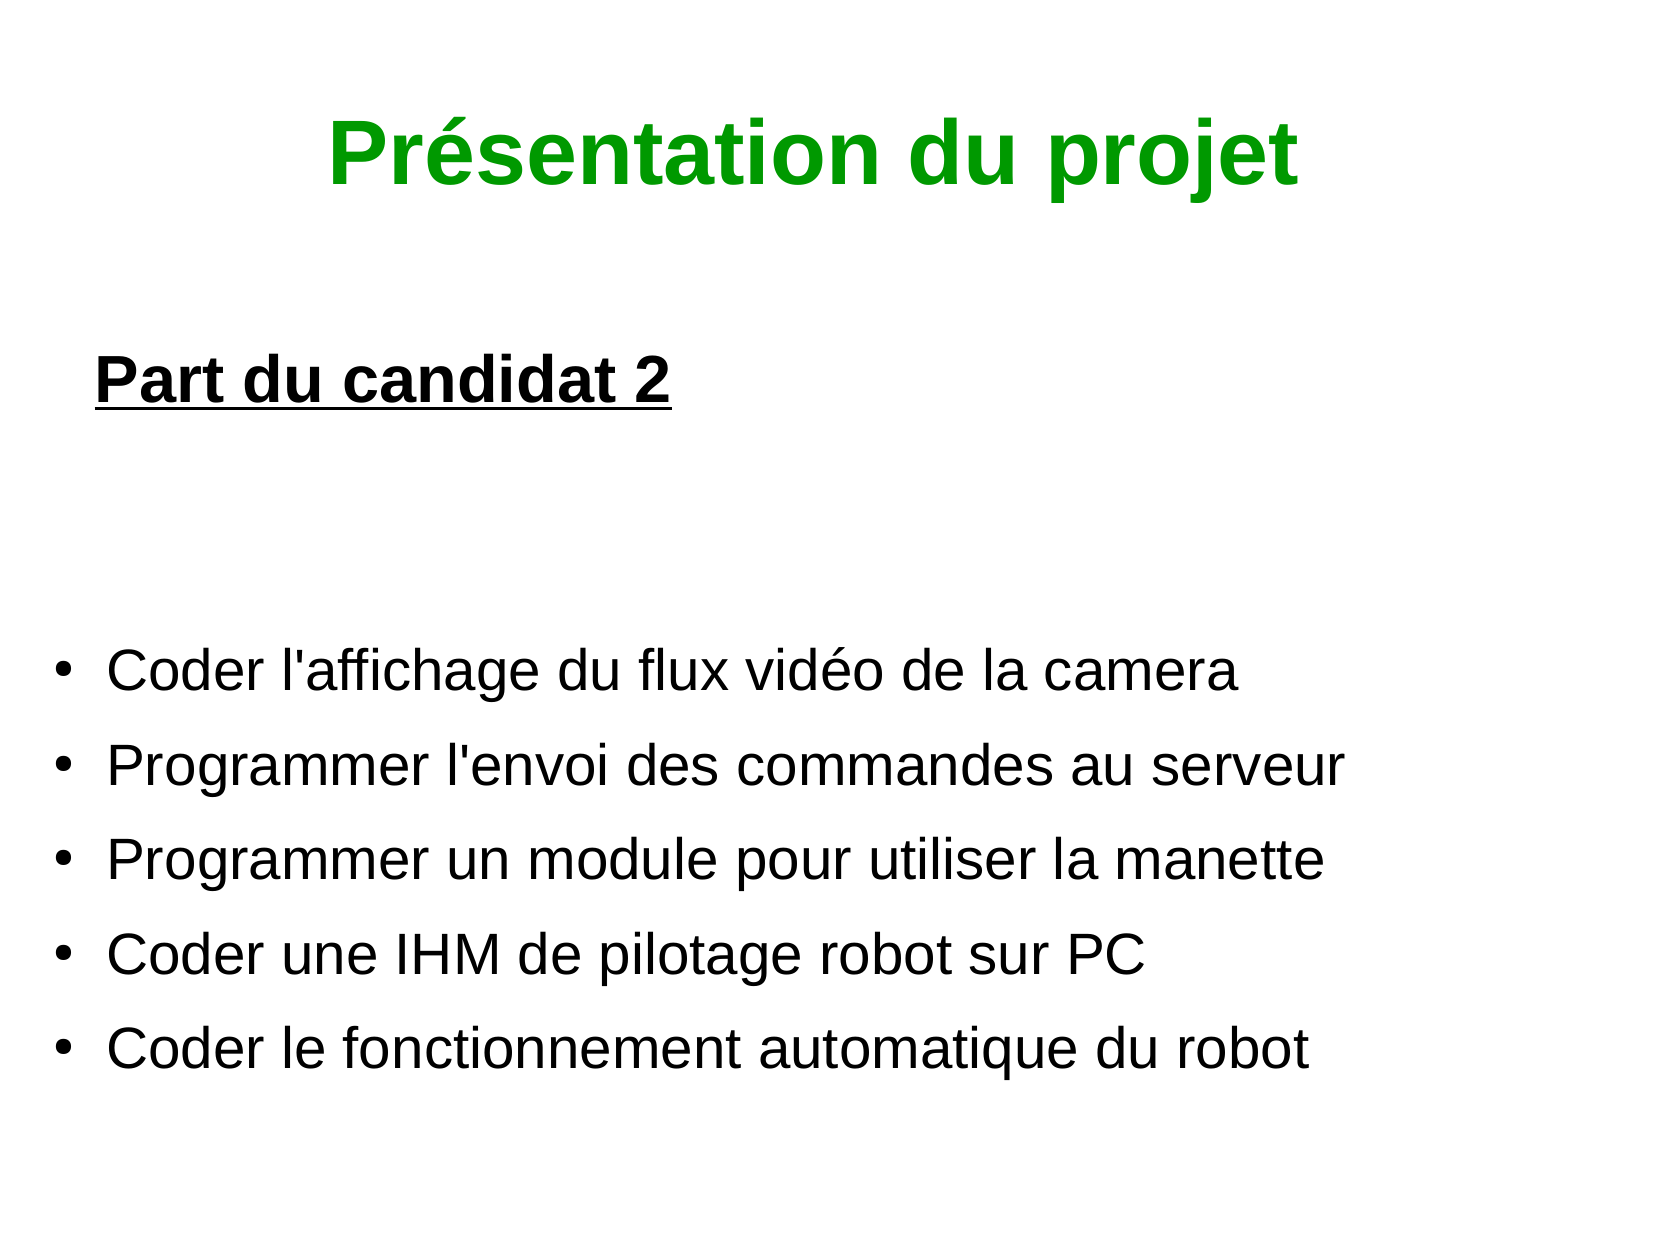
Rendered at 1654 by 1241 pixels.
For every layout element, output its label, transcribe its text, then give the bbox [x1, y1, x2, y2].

list Part du candidat 2 [23, 342, 1123, 449]
title Présentation du projet [82, 49, 1571, 257]
list Coder l'affichage du flux vidéo de la camera Programmer l'envoi des commandes au serveur Programmer un module pour utiliser la manette Coder une IHM de pilotage robot sur PC Coder le fonctionnement automatique du robot [35, 637, 1613, 1121]
